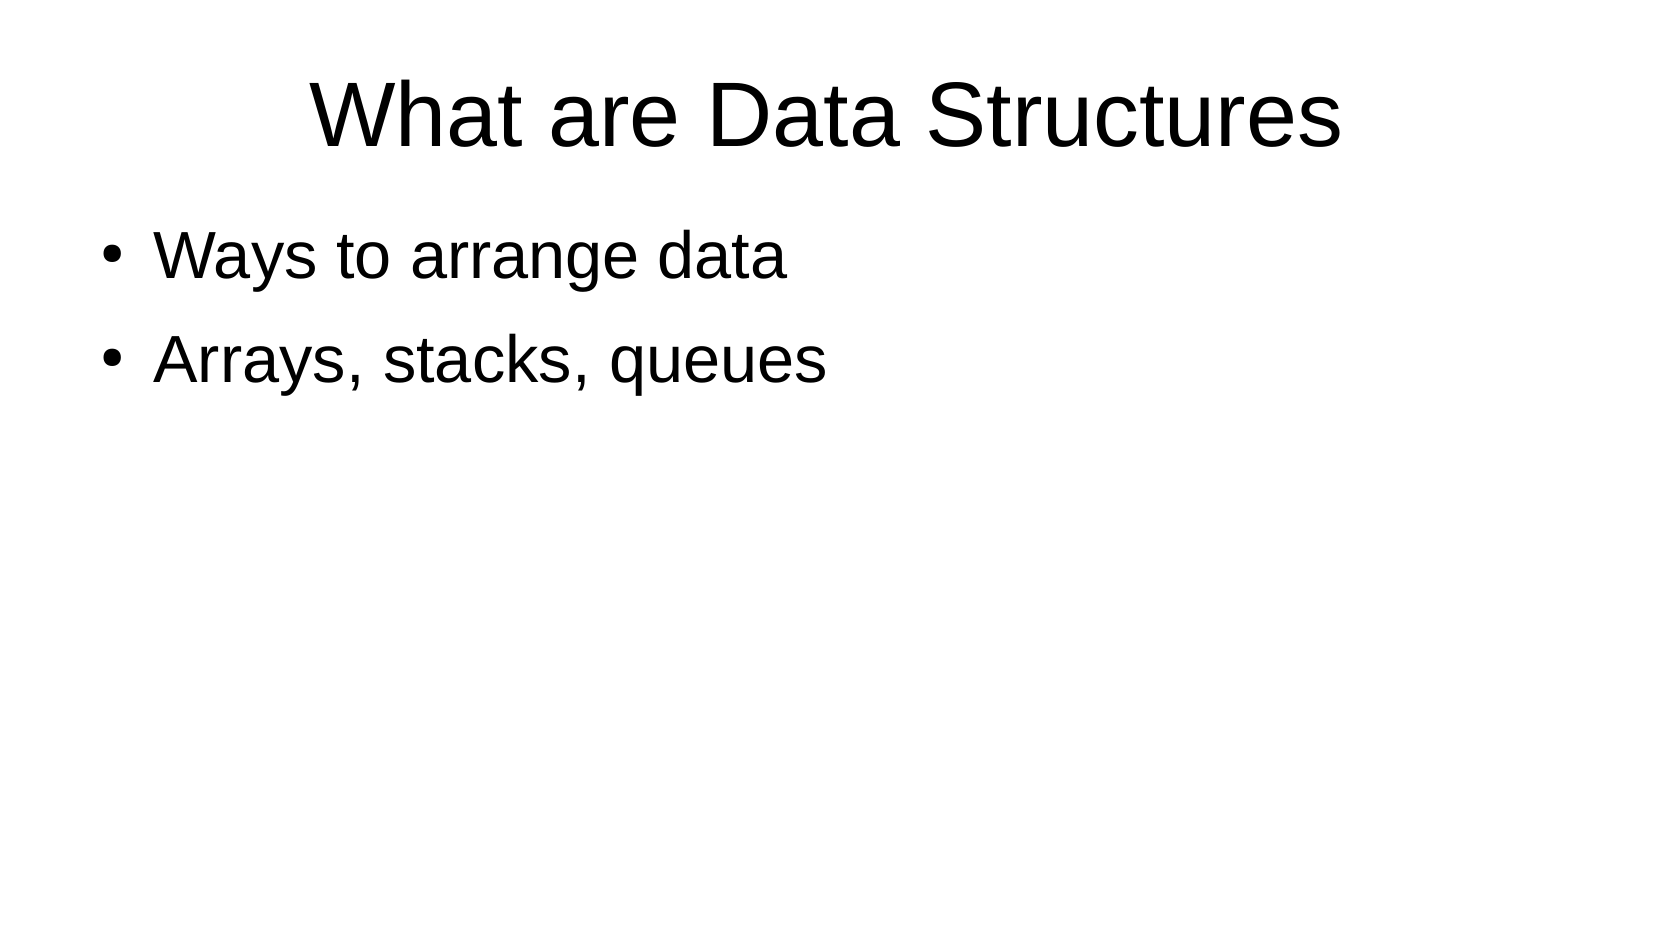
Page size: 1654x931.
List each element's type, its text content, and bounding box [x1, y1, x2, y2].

title What are Data Structures [82, 37, 1571, 193]
list Ways to arrange data Arrays, stacks, queues [82, 217, 1571, 758]
